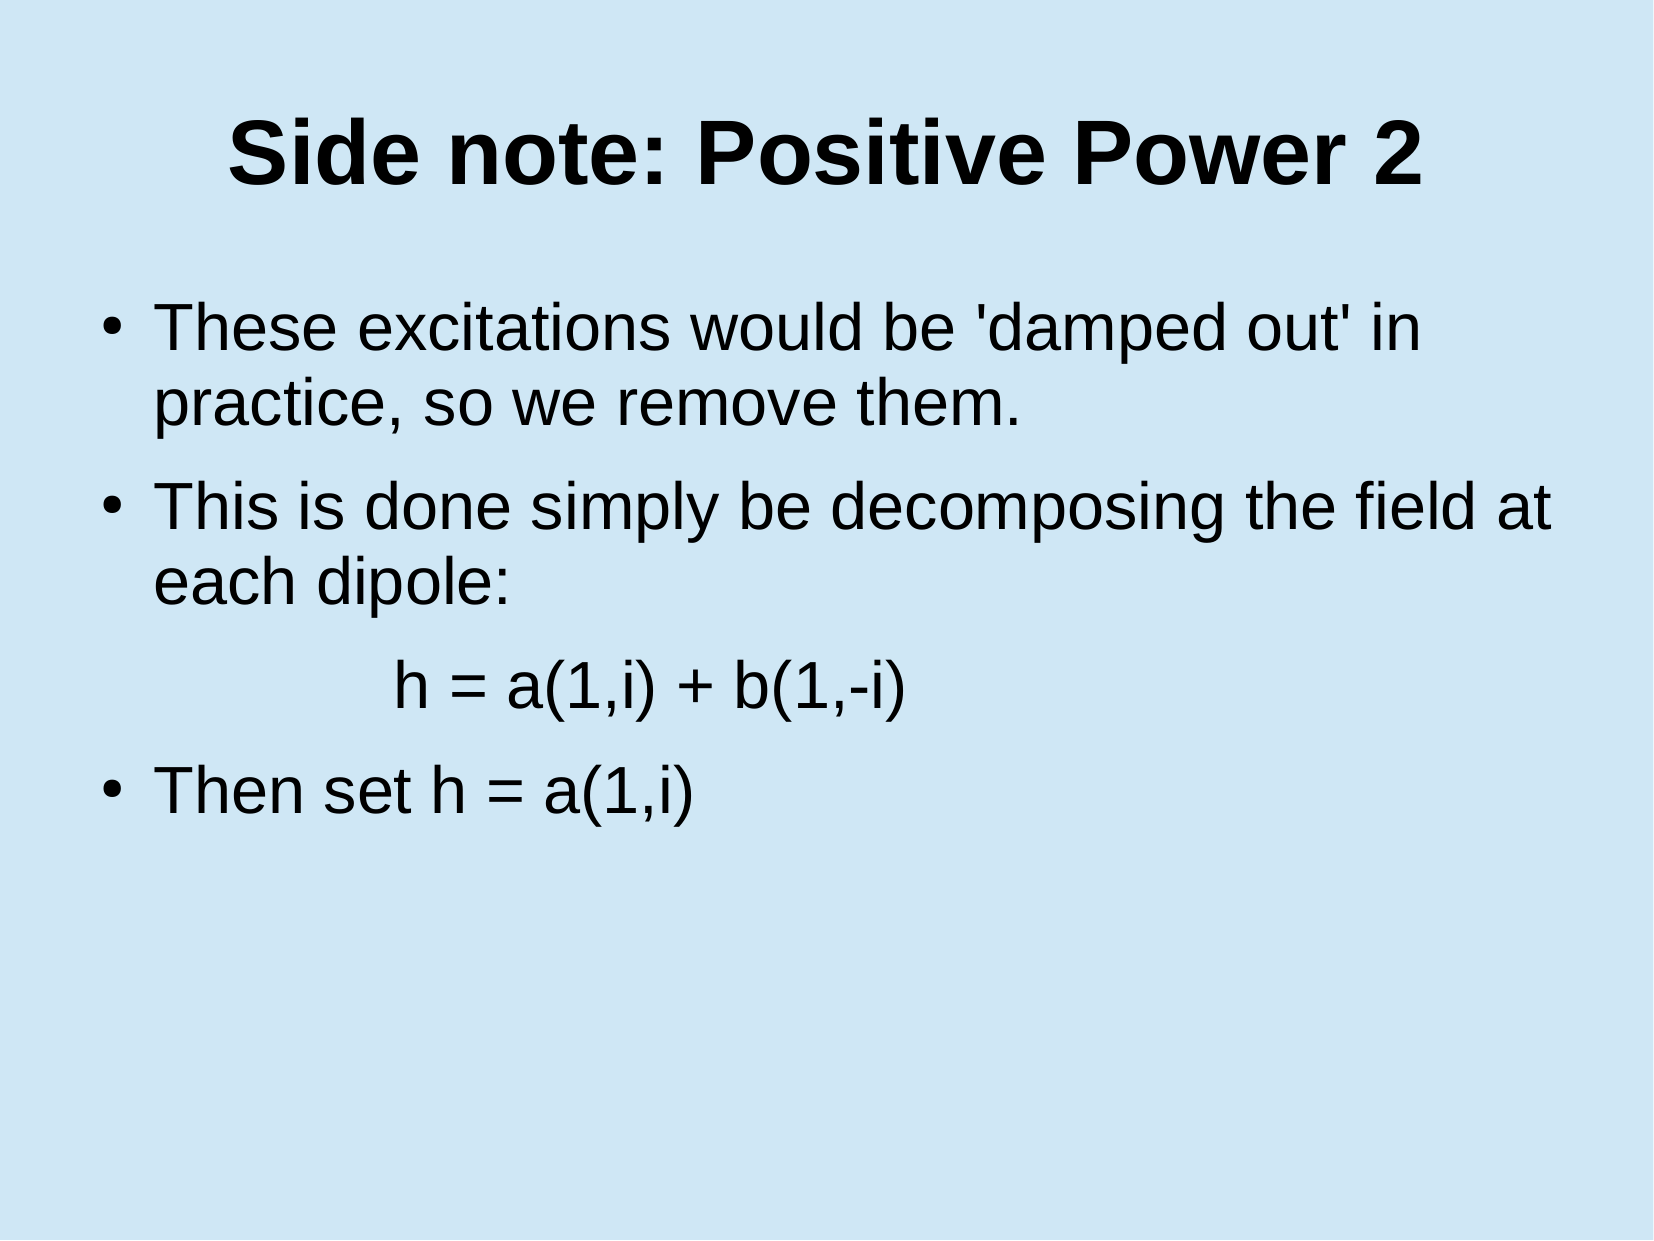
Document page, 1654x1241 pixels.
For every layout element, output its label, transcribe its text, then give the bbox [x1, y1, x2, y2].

list These excitations would be 'damped out' in practice, so we remove them. This is done simply be decomposing the field at each dipole: h = a(1,i) + b(1,-i) Then set h = a(1,i) [82, 290, 1571, 1010]
title Side note: Positive Power 2 [82, 49, 1571, 257]
